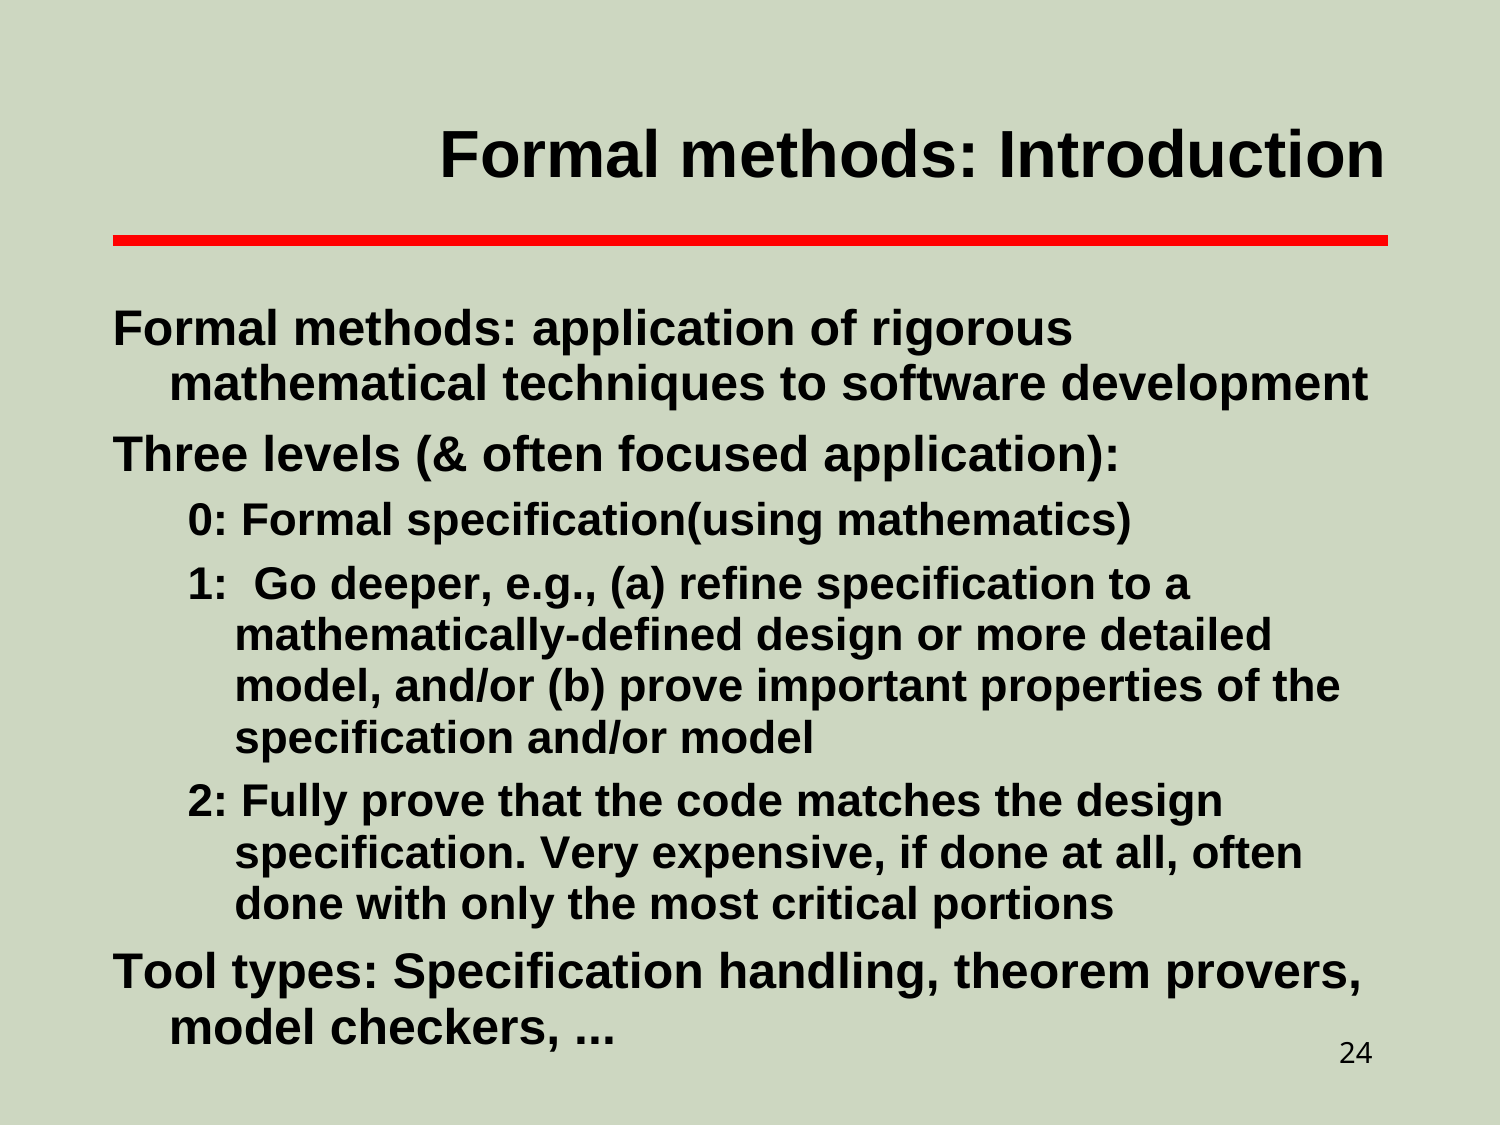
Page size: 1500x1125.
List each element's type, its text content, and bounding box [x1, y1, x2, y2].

title Formal methods: Introduction [337, 85, 1388, 224]
list Formal methods: application of rigorous mathematical techniques to software development Three levels (& often focused application): 0: Formal specification(using mathematics) 1: Go deeper, e.g., (a) refine specification to a mathematically-defined design or more detailed model, and/or (b) prove important properties of the specification and/or model 2: Fully prove that the code matches the design specification. Very expensive, if done at all, often done with only the most critical portions Tool types: Specification handling, theorem provers, model checkers, ... [112, 299, 1388, 1111]
